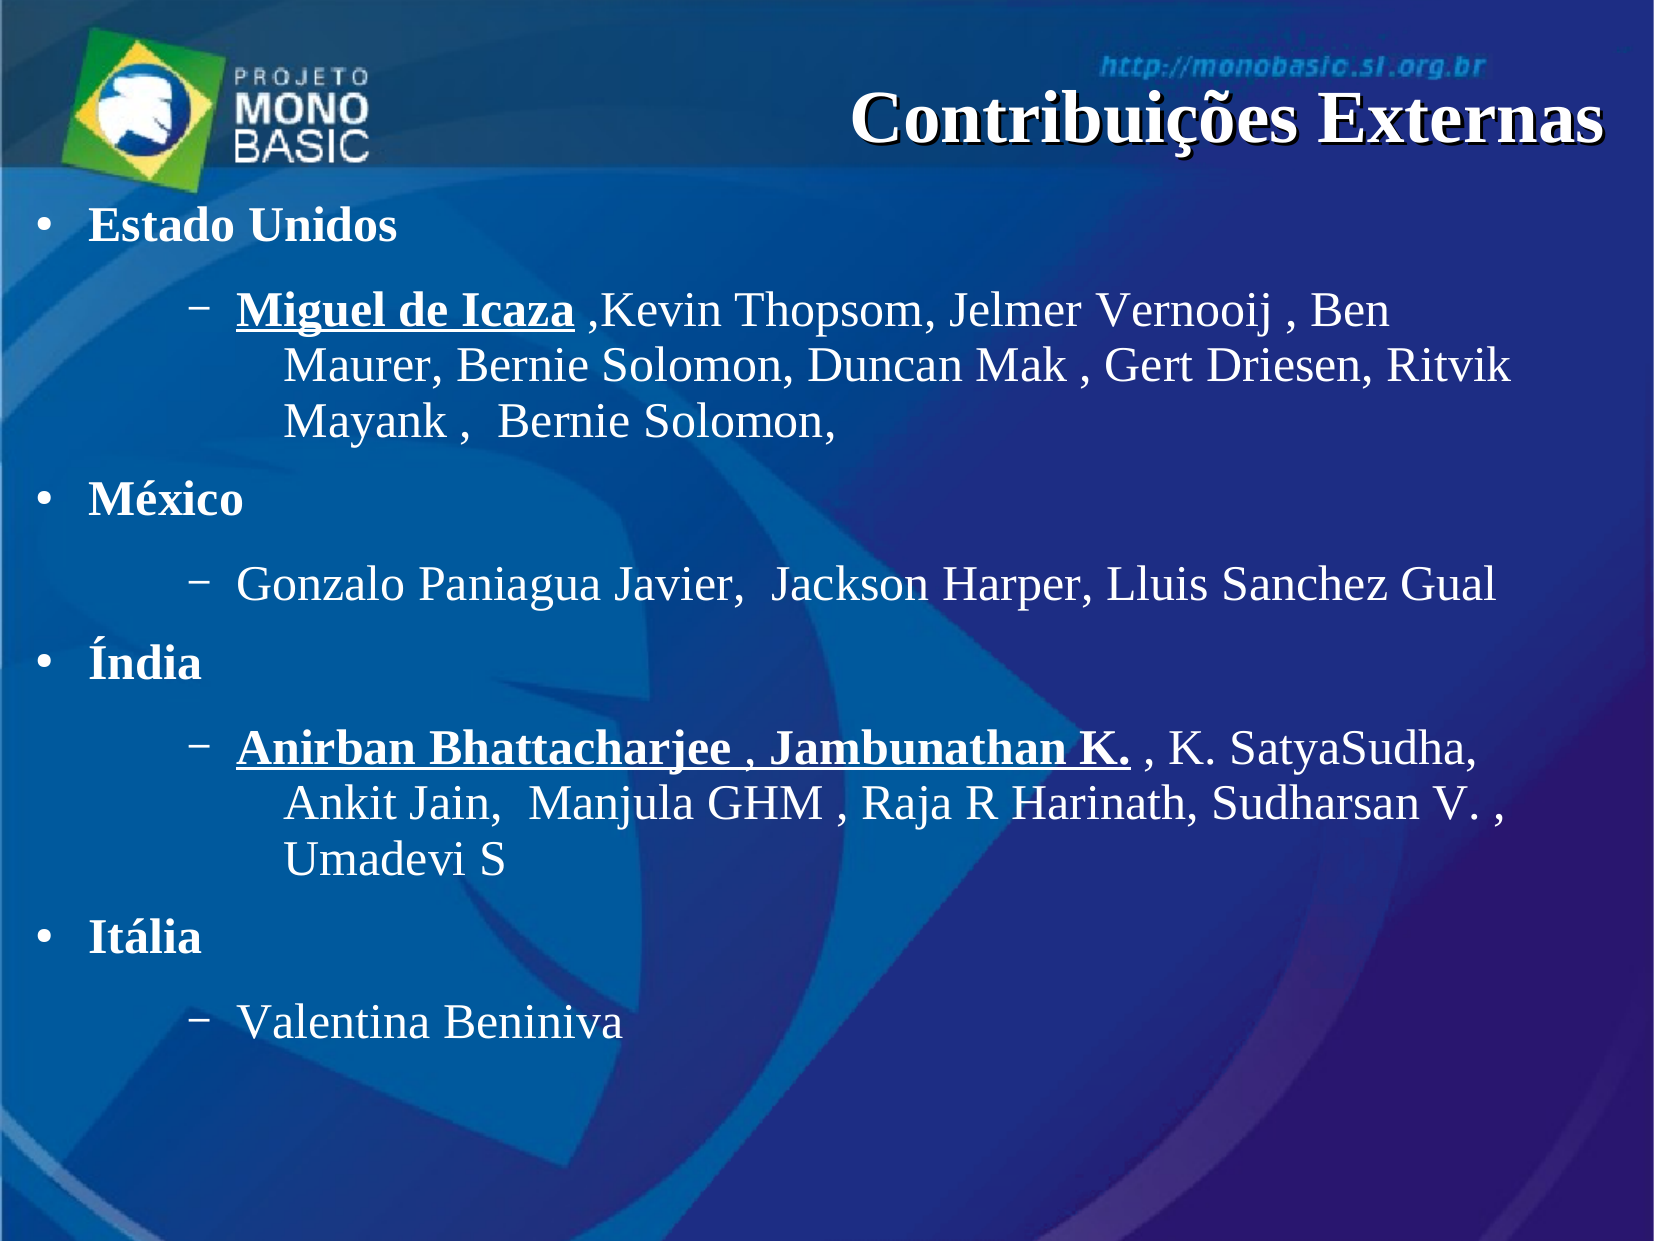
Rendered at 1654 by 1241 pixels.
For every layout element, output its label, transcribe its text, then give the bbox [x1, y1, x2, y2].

title Contribuições Externas [222, 43, 1606, 191]
list Estado Unidos Miguel de Icaza ,Kevin Thopsom, Jelmer Vernooij , Ben Maurer, Bernie Solomon, Duncan Mak , Gert Driesen, Ritvik Mayank , Bernie Solomon, México Gonzalo Paniagua Javier, Jackson Harper, Lluis Sanchez Gual Índia Anirban Bhattacharjee , Jambunathan K. , K. SatyaSudha, Ankit Jain, Manjula GHM , Raja R Harinath, Sudharsan V. , Umadevi S Itália Valentina Beniniva [0, 197, 1548, 1081]
picture [0, 0, 1654, 1241]
